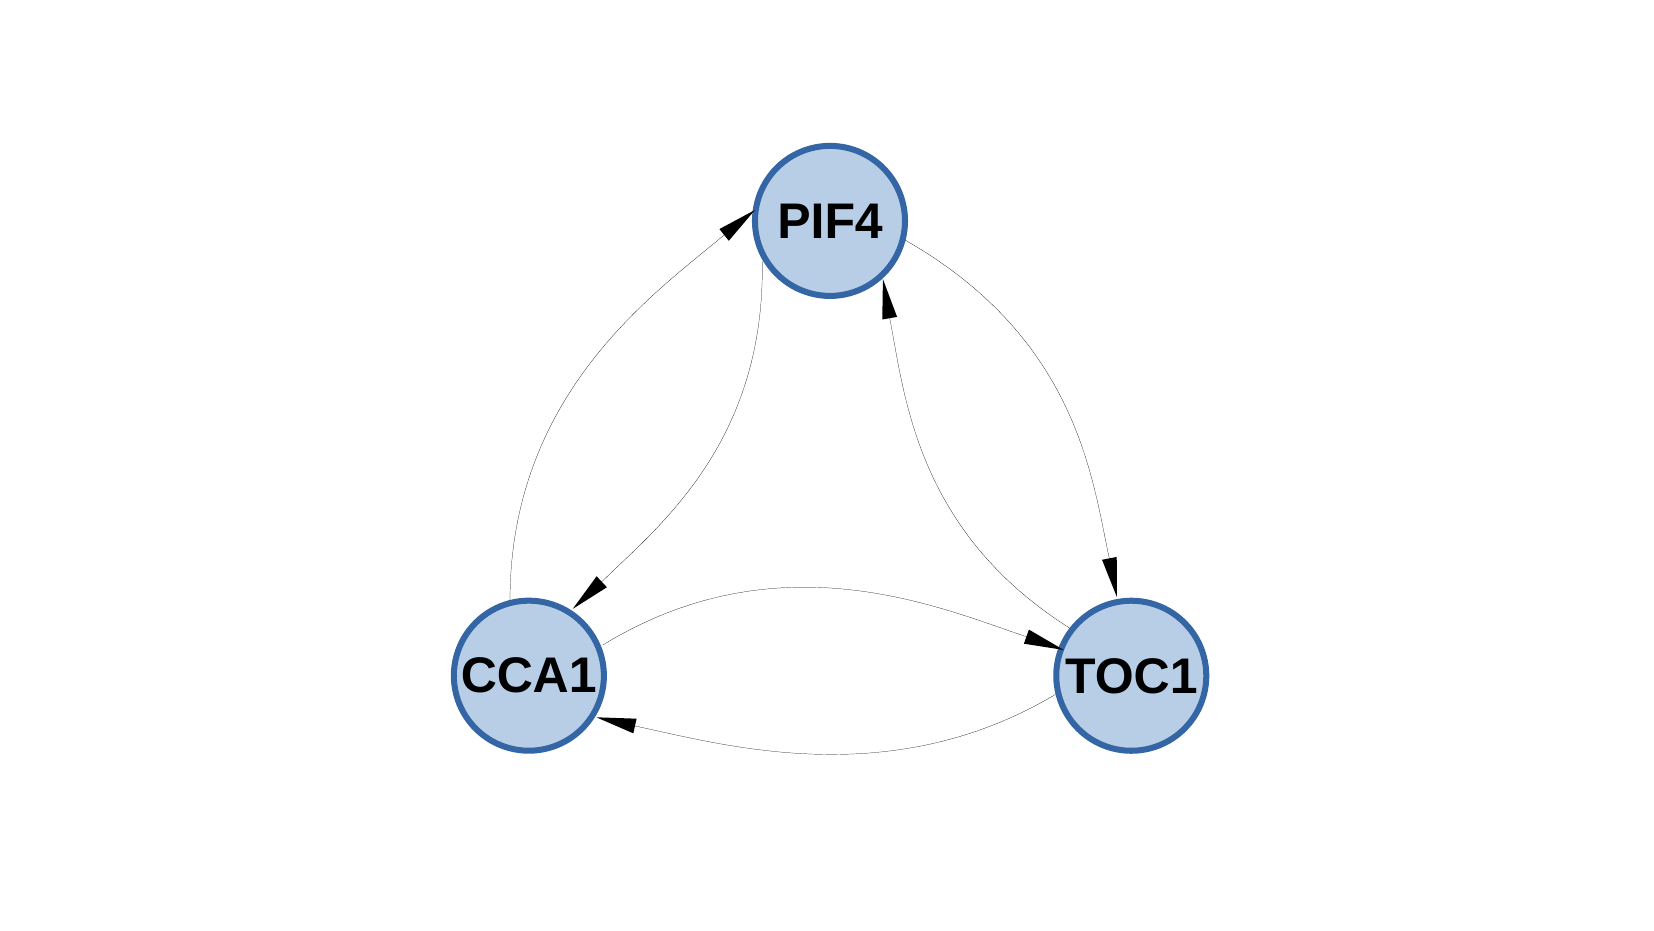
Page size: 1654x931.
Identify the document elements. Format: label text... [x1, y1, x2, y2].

text_box PIF4 [754, 145, 906, 296]
text_box CCA1 [453, 600, 604, 751]
text_box TOC1 [1056, 600, 1207, 751]
